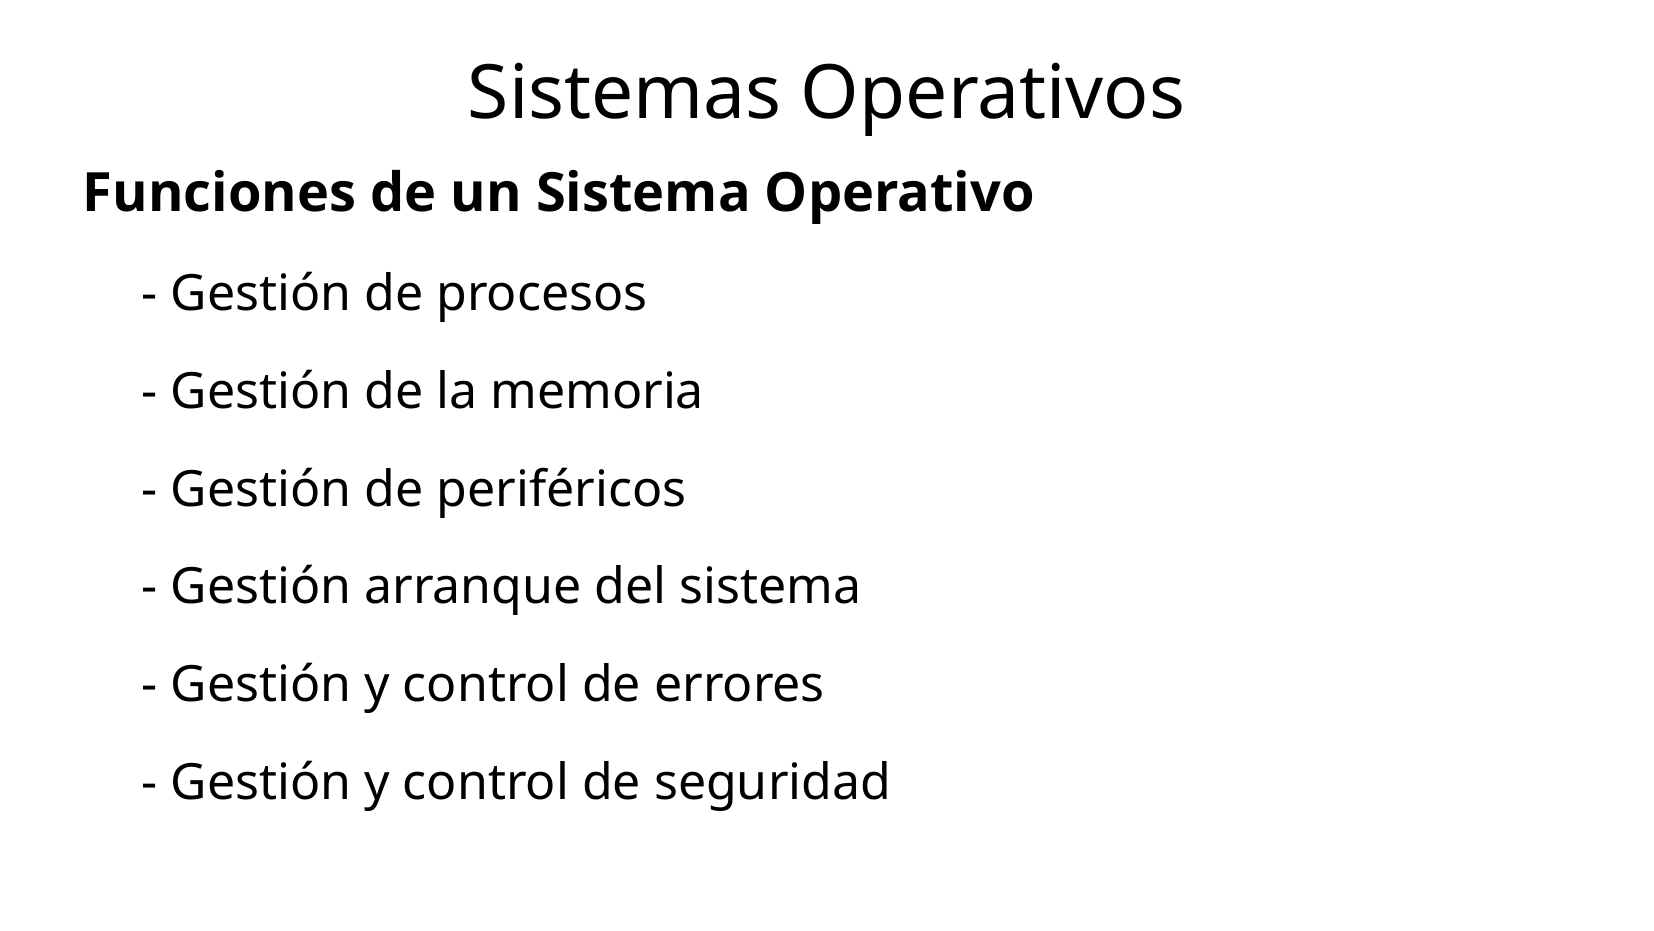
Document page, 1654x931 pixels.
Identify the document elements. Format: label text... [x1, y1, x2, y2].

title Sistemas Operativos [82, 37, 1571, 142]
list Funciones de un Sistema Operativo - Gestión de procesos - Gestión de la memoria - Gestión de periféricos - Gestión arranque del sistema - Gestión y control de errores - Gestión y control de seguridad [82, 153, 1571, 863]
